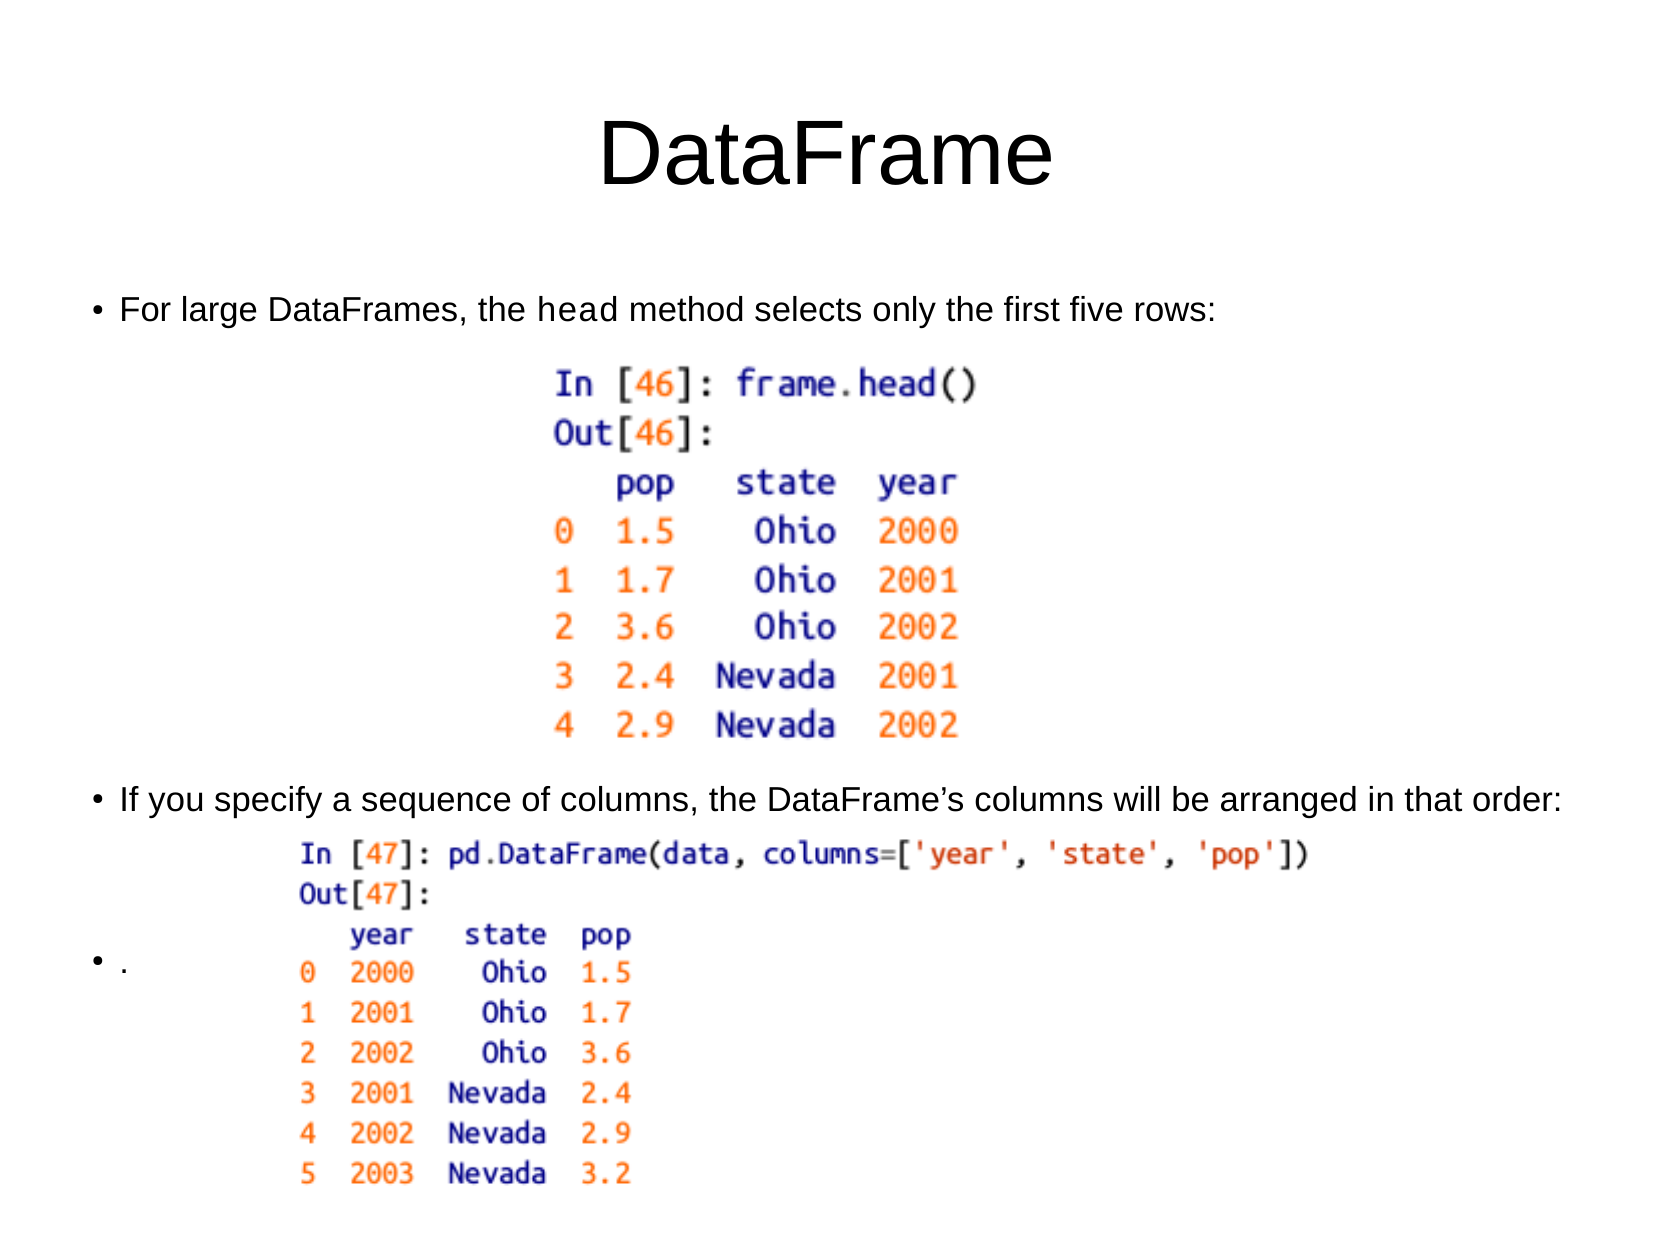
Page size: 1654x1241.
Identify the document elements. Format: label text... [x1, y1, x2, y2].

list For large DataFrames, the head method selects only the first five rows: If you specify a sequence of columns, the DataFrame’s columns will be arranged in that order: . [82, 290, 1571, 1010]
picture [540, 350, 1013, 766]
title DataFrame [82, 49, 1571, 257]
picture [284, 824, 1336, 1201]
